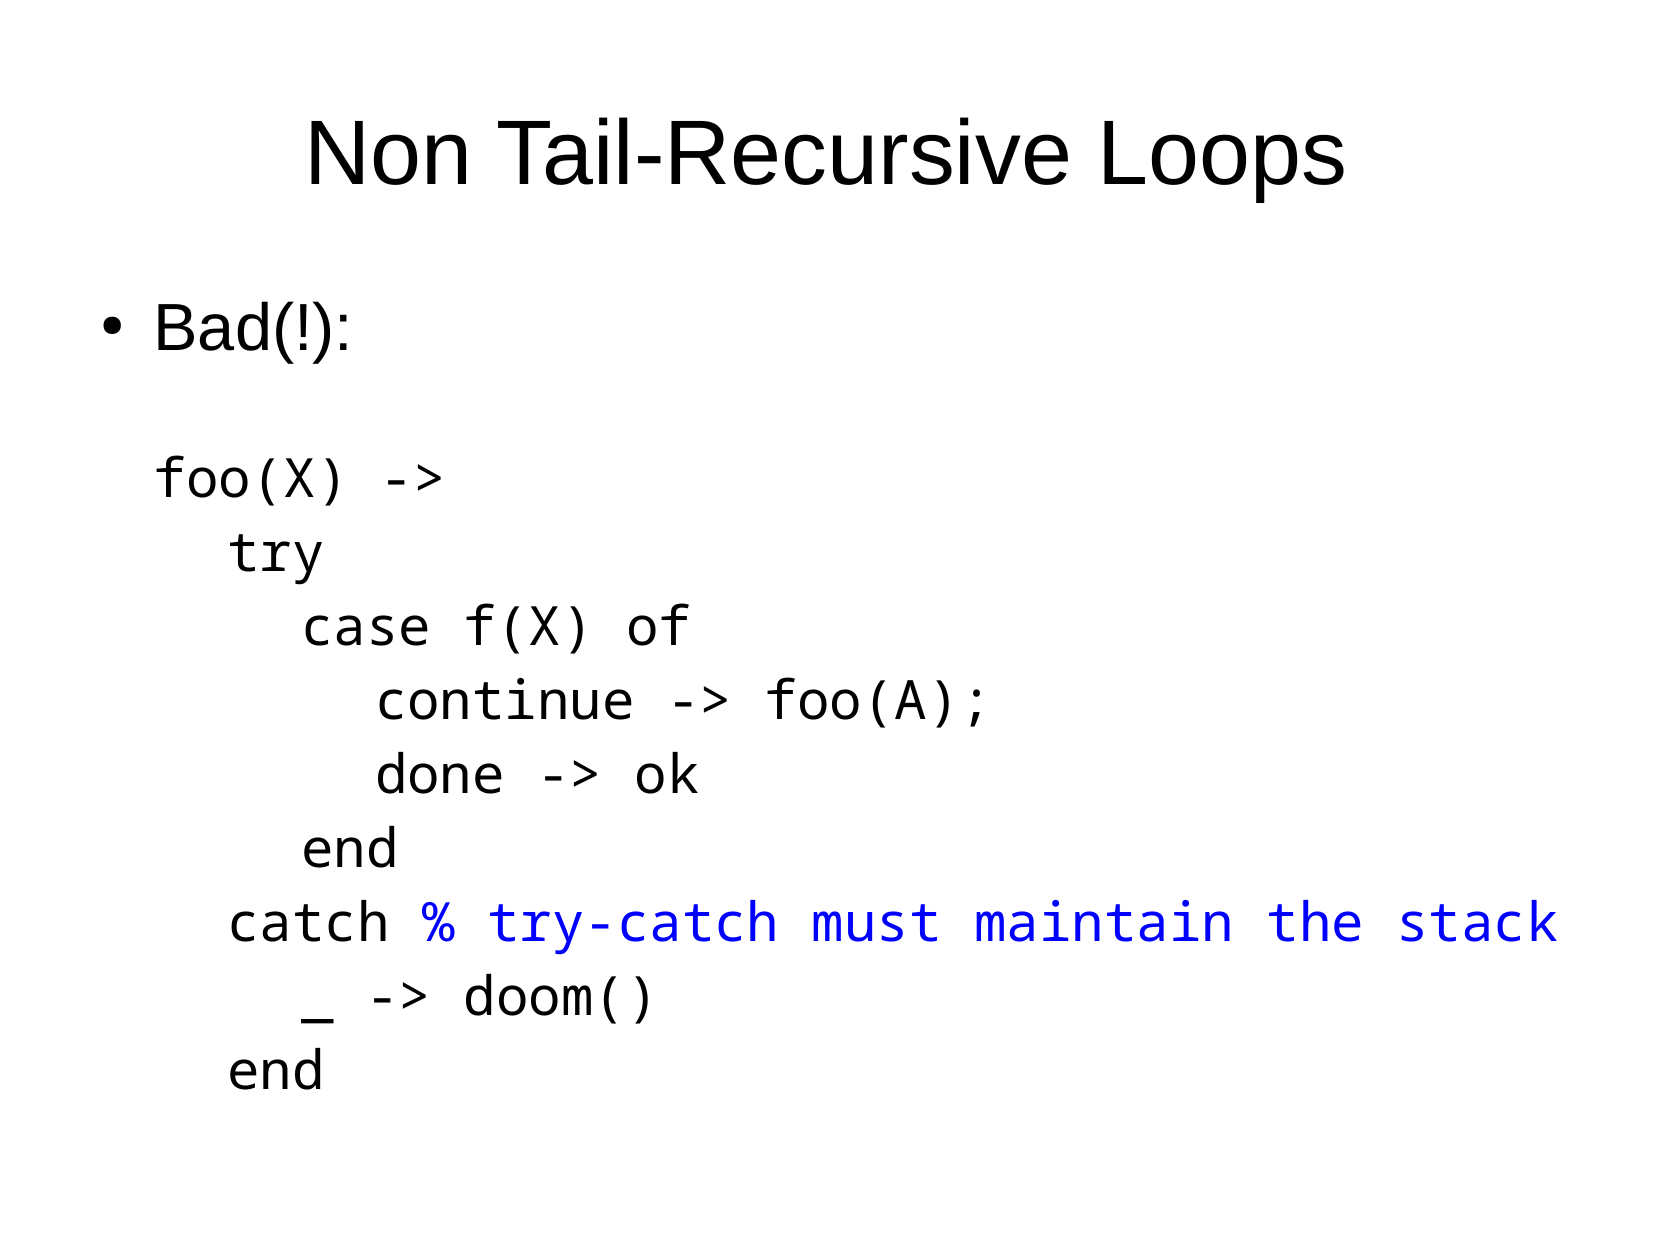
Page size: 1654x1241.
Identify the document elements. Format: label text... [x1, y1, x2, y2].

list Bad(!): foo(X) -> try case f(X) of continue -> foo(A); done -> ok end catch % try-catch must maintain the stack _ -> doom() end [82, 290, 1571, 1109]
title Non Tail-Recursive Loops [82, 49, 1571, 257]
